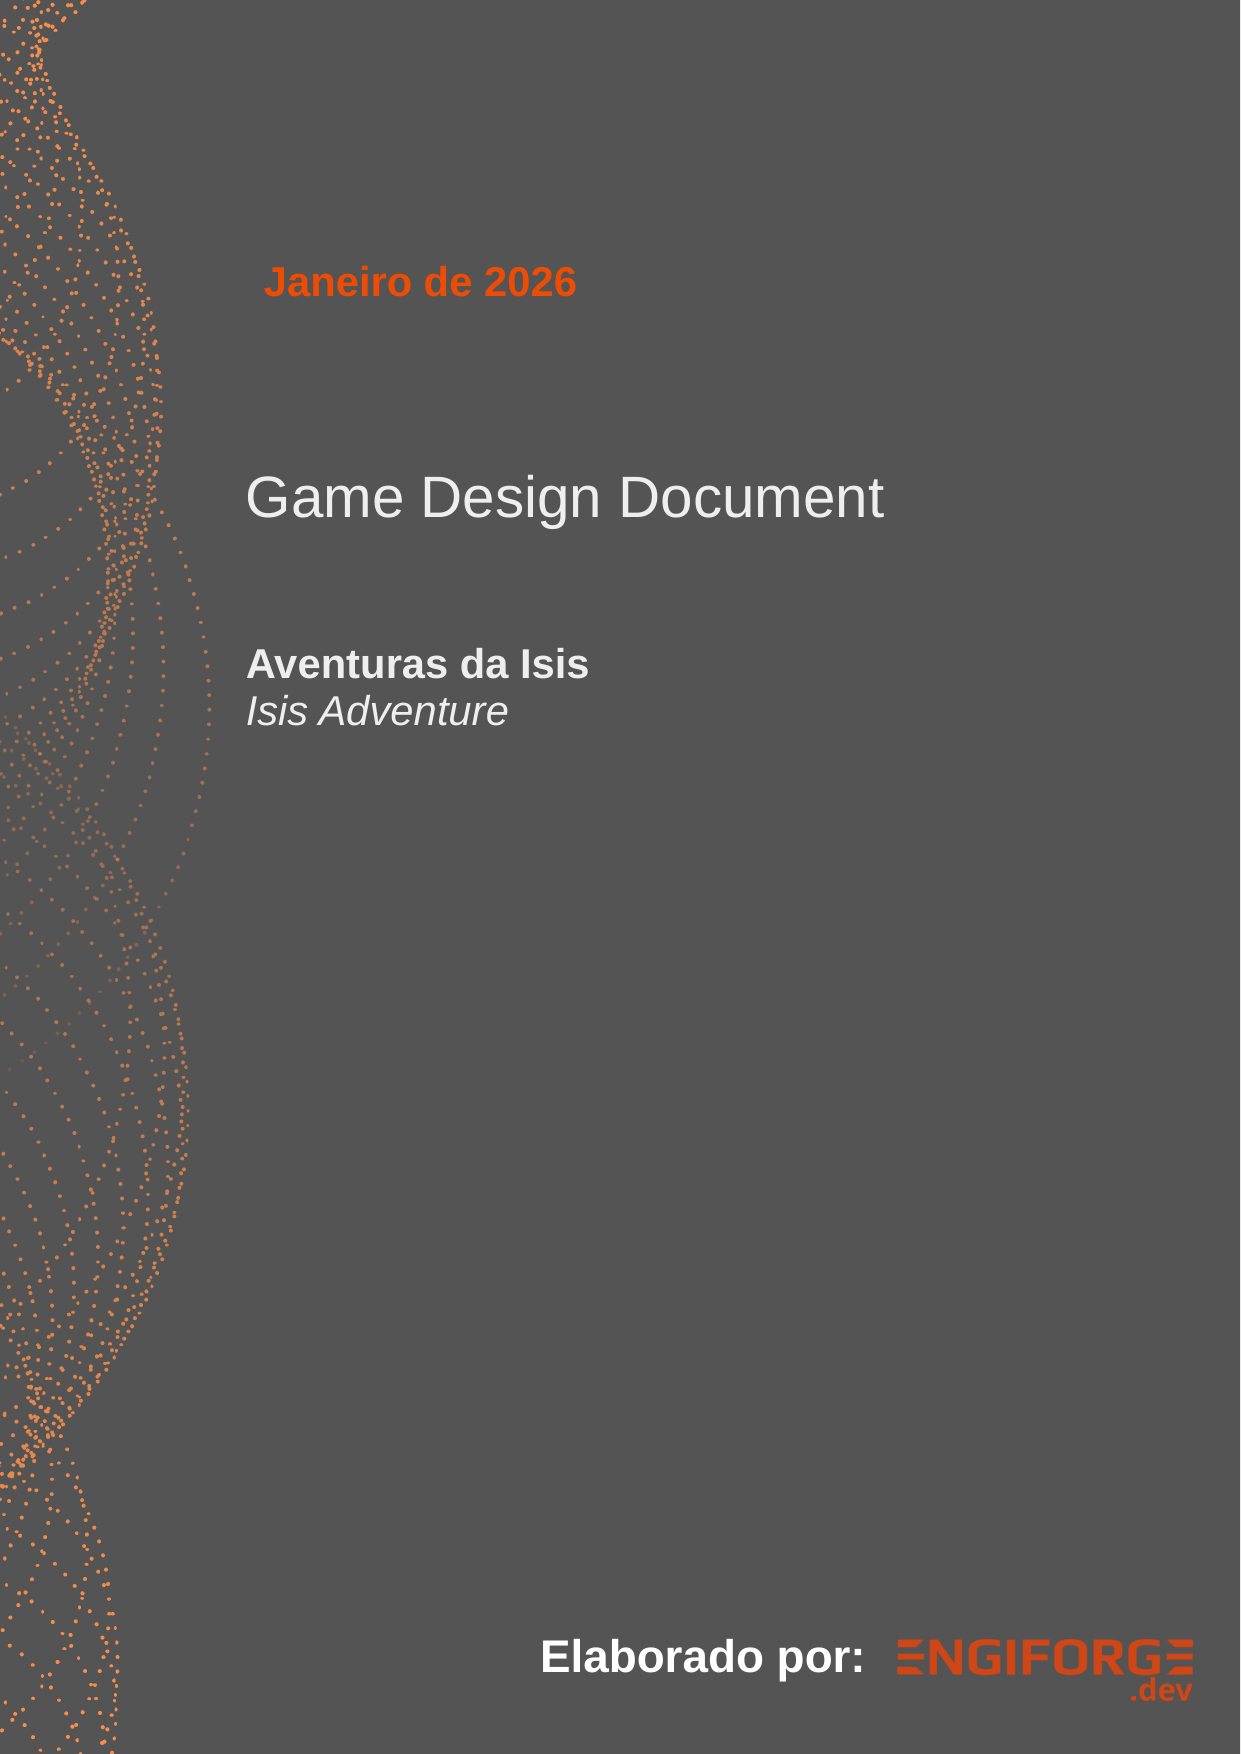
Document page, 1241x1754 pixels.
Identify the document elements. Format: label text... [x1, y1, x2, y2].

text_box Janeiro de 2026 [249, 251, 737, 358]
picture [0, 0, 1241, 1754]
text_box Elaborado por: [525, 1623, 940, 1742]
text_box Game Design Document Aventuras da Isis Isis Adventure [231, 457, 1221, 798]
